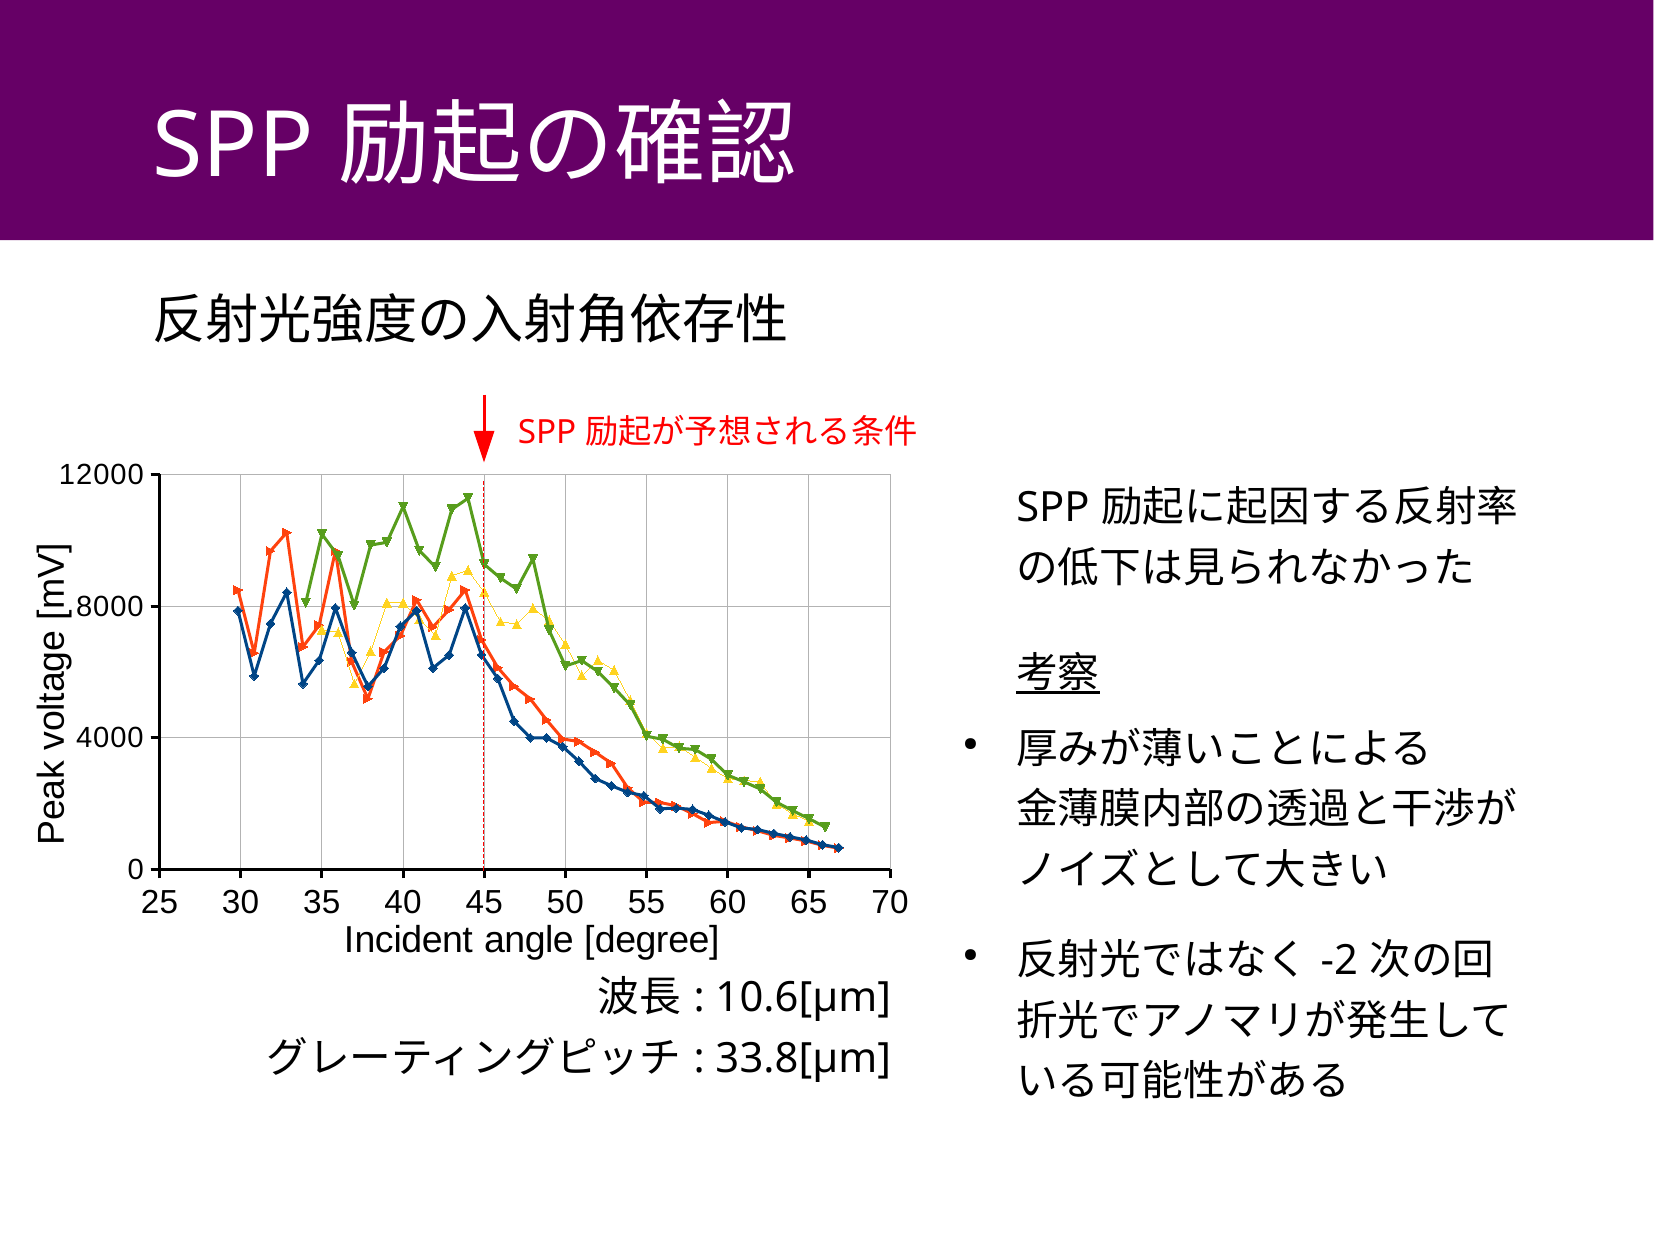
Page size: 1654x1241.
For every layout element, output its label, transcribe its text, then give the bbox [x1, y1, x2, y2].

list SPP励起に起因する反射率の低下は見られなかった 考察 厚みが薄いことによる 金薄膜内部の透過と干渉がノイズとして大きい 反射光ではなく-2次の回折光でアノマリが発生している可能性がある [945, 473, 1522, 1182]
list 反射光強度の入射角依存性 [71, 205, 806, 374]
title SPP励起の確認 [152, 32, 1641, 241]
list SPP励起が予想される条件 [315, 359, 1050, 528]
text_box [0, 0, 1654, 241]
chart [0, 453, 916, 977]
list 波長: 10.6[μm] グレーティングピッチ: 33.8[μm] [111, 962, 892, 1143]
